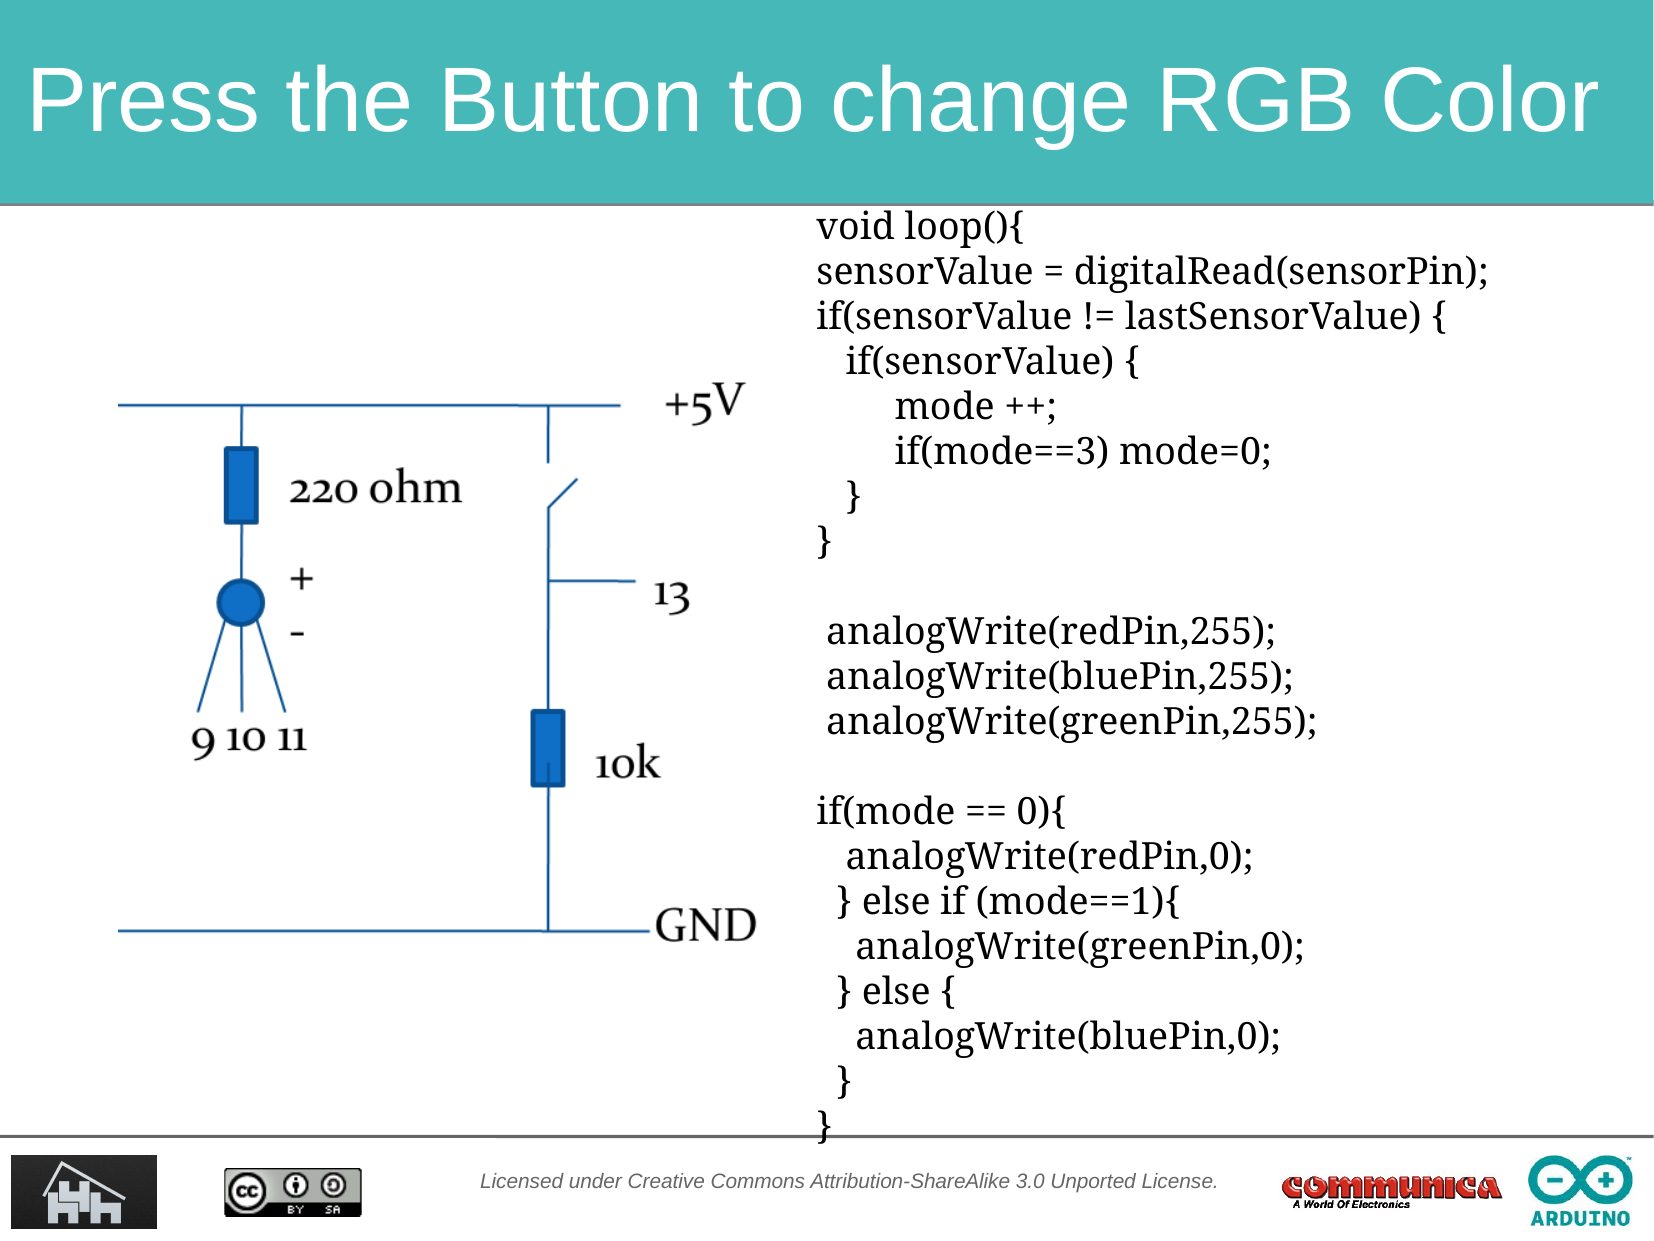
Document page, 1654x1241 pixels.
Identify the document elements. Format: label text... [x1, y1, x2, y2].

text_box void loop(){ sensorValue = digitalRead(sensorPin); if(sensorValue != lastSensorValue) { if(sensorValue) { mode ++; if(mode==3) mode=0; } } analogWrite(redPin,255); analogWrite(bluePin,255); analogWrite(greenPin,255); if(mode == 0){ analogWrite(redPin,0); } else if (mode==1){ analogWrite(greenPin,0); } else { analogWrite(bluePin,0); } } [801, 194, 1654, 1155]
picture [11, 1155, 157, 1229]
picture [118, 364, 780, 957]
picture [224, 1168, 362, 1217]
title Press the Button to change RGB Color [0, 0, 1654, 204]
picture [1264, 1155, 1654, 1241]
